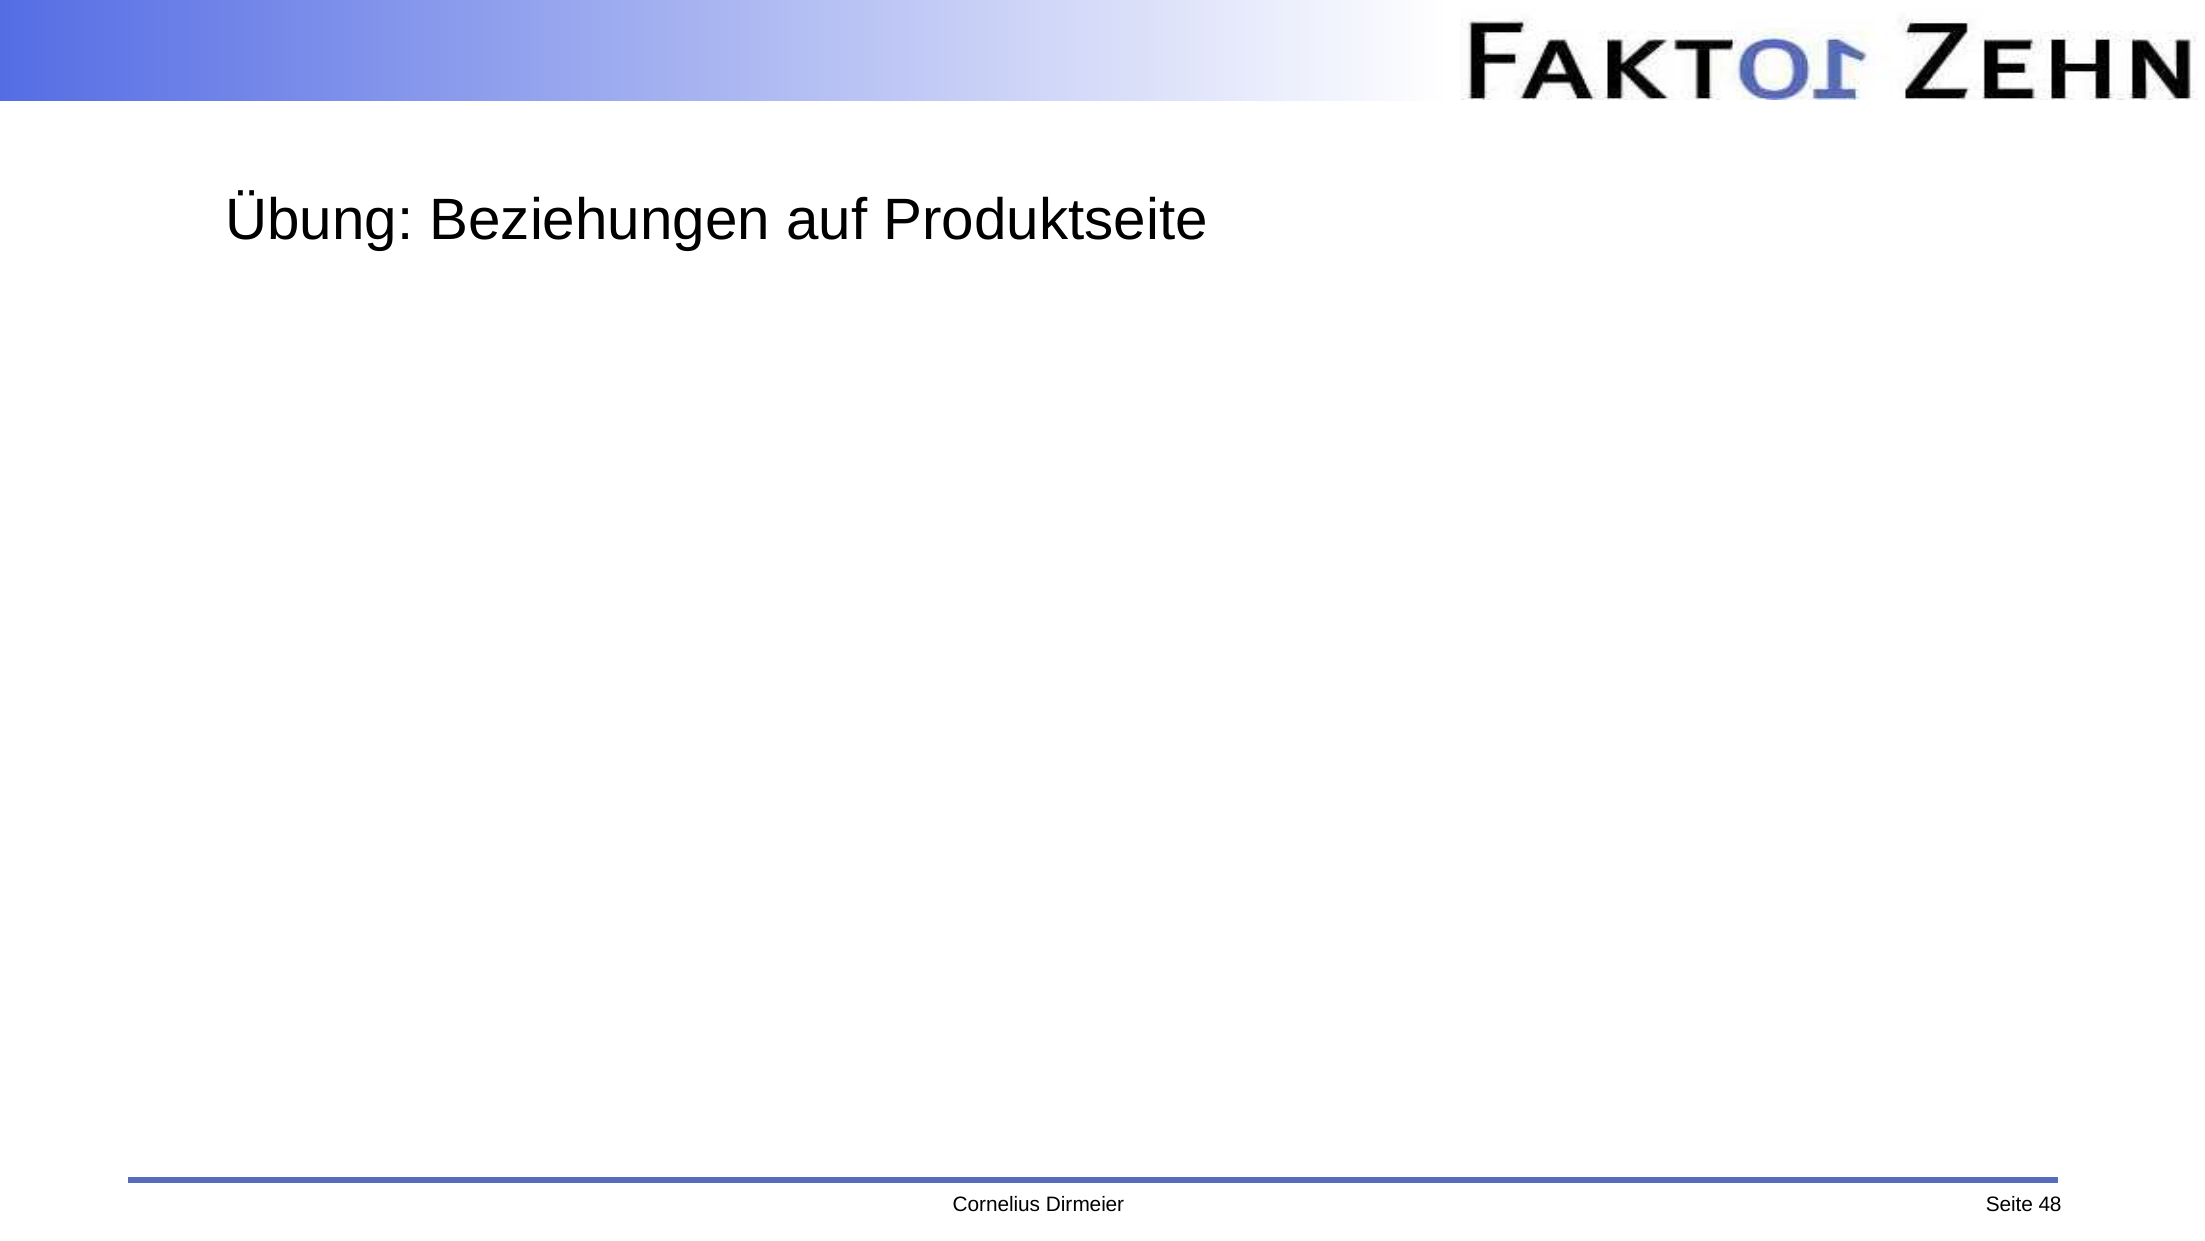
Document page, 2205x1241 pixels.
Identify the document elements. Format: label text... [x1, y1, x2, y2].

title Übung: Beziehungen auf Produktseite [225, 142, 1981, 296]
picture [1460, 7, 2202, 100]
